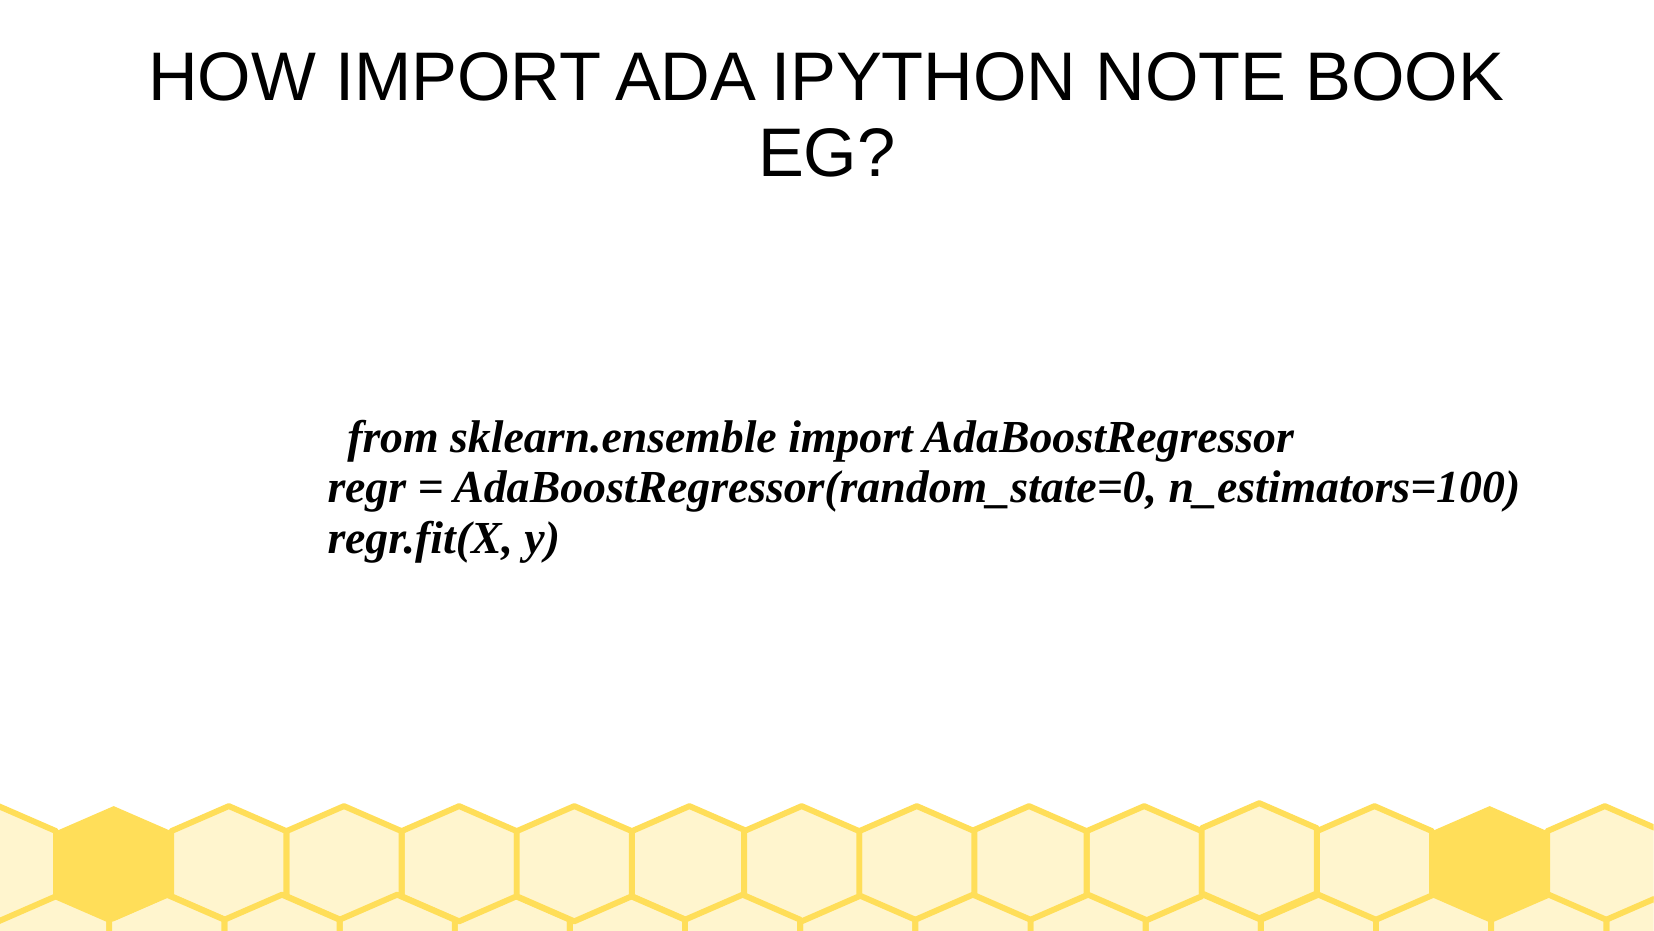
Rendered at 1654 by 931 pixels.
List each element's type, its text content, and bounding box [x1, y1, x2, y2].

subtitle from sklearn.ensemble import AdaBoostRegressor regr = AdaBoostRegressor(random_state=0, n_estimators=100) regr.fit(X, y) [82, 217, 1571, 758]
title HOW IMPORT ADA IPYTHON NOTE BOOK EG? [82, 37, 1571, 193]
